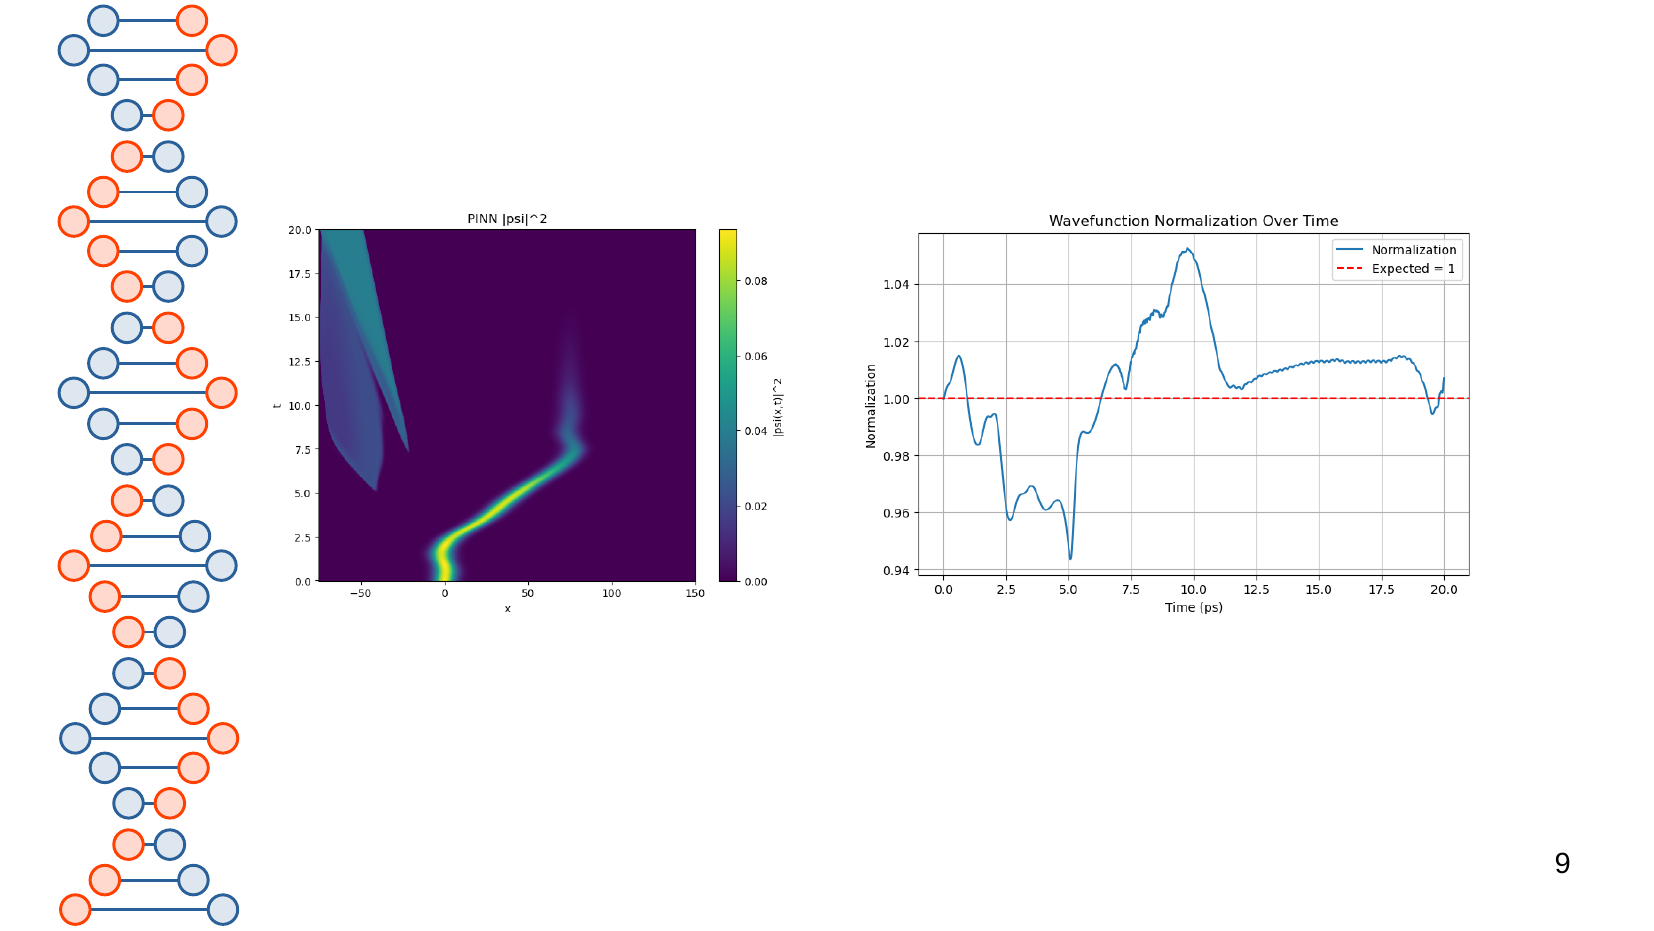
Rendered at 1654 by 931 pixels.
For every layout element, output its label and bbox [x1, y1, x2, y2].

picture [265, 206, 790, 621]
picture [856, 206, 1477, 622]
